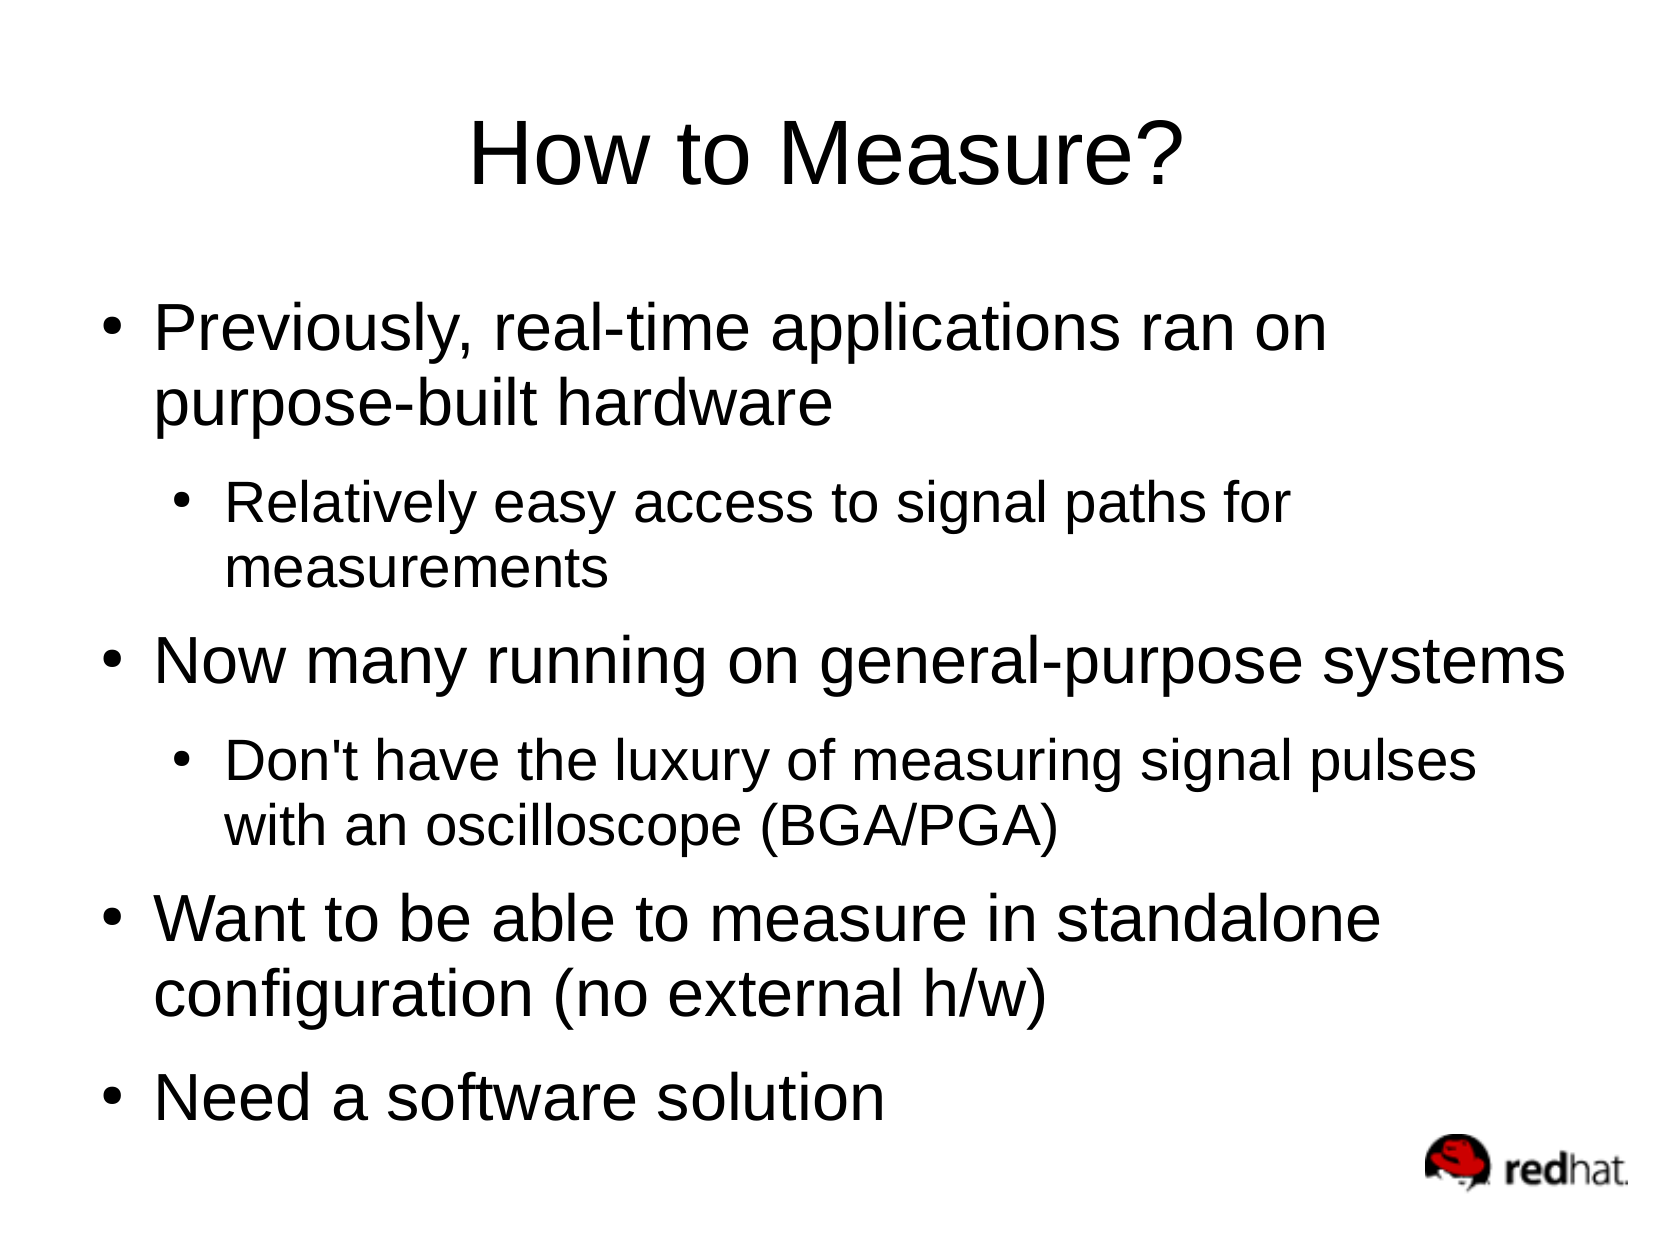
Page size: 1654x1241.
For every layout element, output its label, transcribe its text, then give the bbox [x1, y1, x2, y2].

picture [1425, 1134, 1628, 1201]
list Previously, real-time applications ran on purpose-built hardware Relatively easy access to signal paths for measurements Now many running on general-purpose systems Don't have the luxury of measuring signal pulses with an oscilloscope (BGA/PGA) Want to be able to measure in standalone configuration (no external h/w) Need a software solution [82, 290, 1571, 1135]
title How to Measure? [82, 56, 1571, 250]
